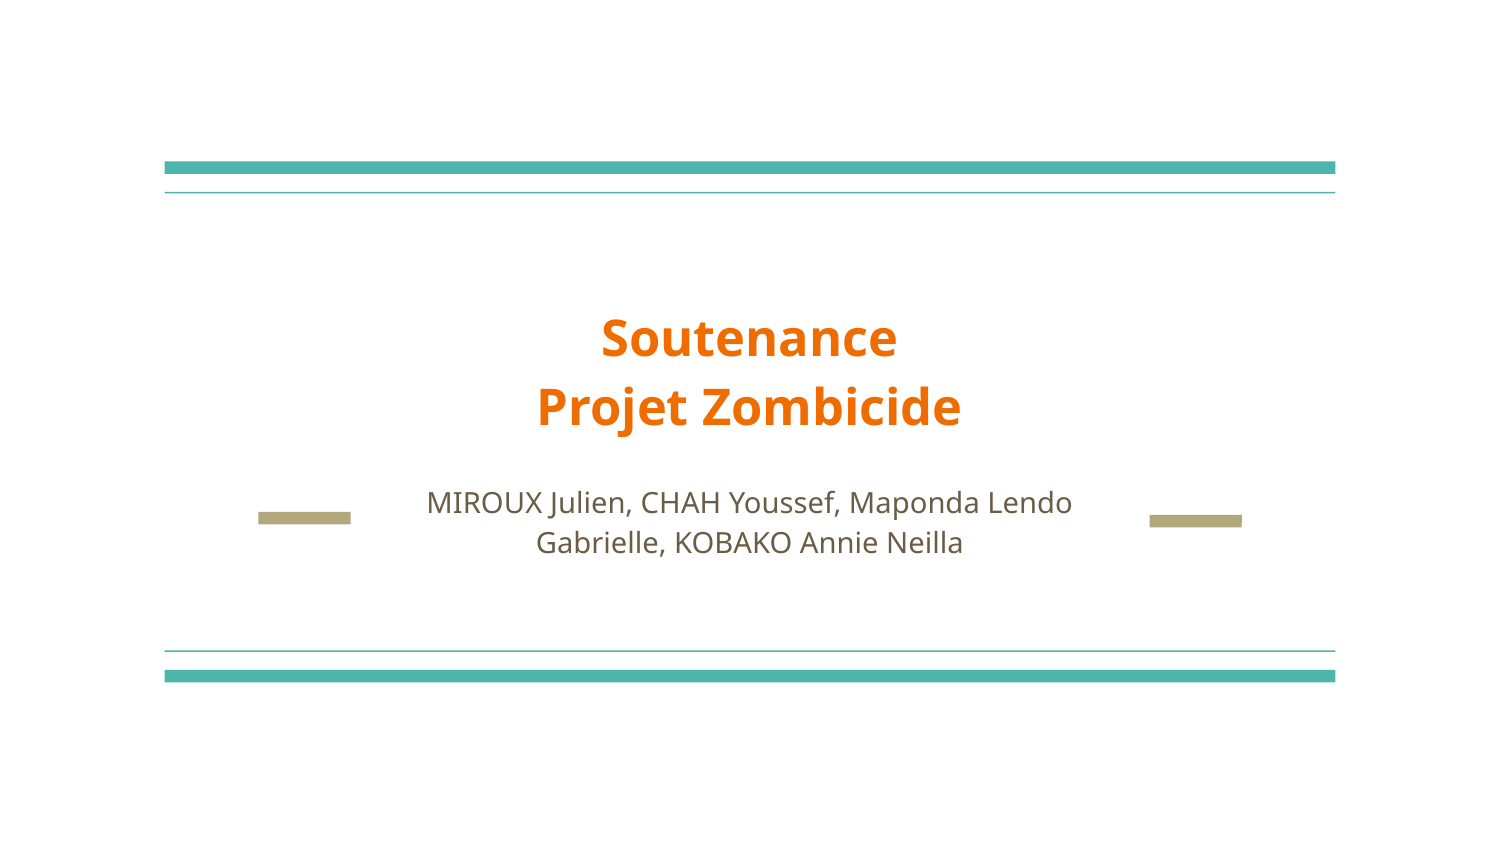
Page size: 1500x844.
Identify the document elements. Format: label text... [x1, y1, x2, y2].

subtitle MIROUX Julien, CHAH Youssef, Maponda Lendo Gabrielle, KOBAKO Annie Neilla [350, 467, 1150, 598]
title Soutenance Projet Zombicide [164, 287, 1336, 456]
